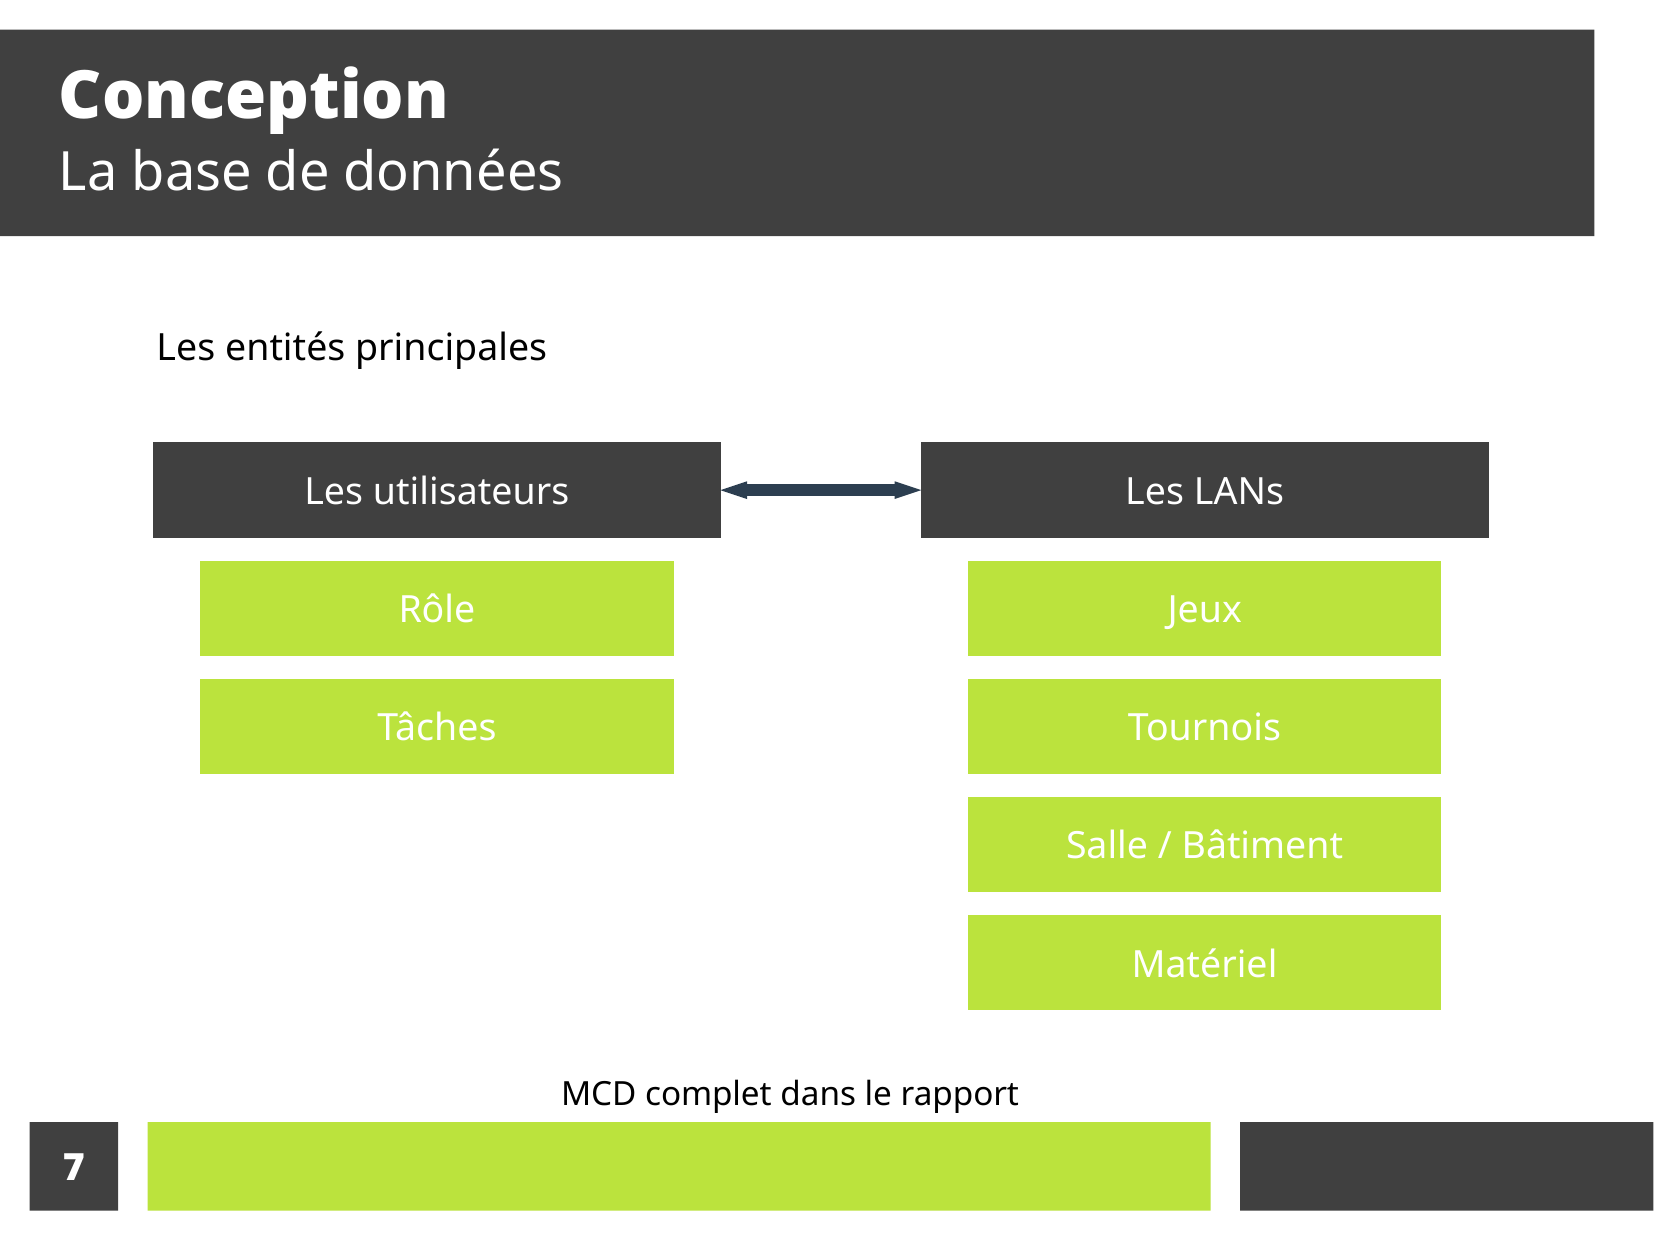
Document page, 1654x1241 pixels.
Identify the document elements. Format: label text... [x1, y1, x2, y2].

text_box Rôle [200, 561, 674, 656]
text_box Tâches [200, 679, 674, 774]
text_box Les entités principales [141, 312, 650, 415]
text_box Les utilisateurs [153, 442, 721, 538]
text_box Jeux [968, 561, 1441, 656]
title Conception [59, 47, 1595, 118]
text_box Les LANs [921, 442, 1489, 538]
text_box Matériel [968, 915, 1441, 1010]
text_box MCD complet dans le rapport [546, 1062, 1063, 1117]
text_box Salle / Bâtiment [968, 797, 1441, 892]
text_box Tournois [968, 679, 1441, 774]
title La base de données [59, 118, 1595, 207]
